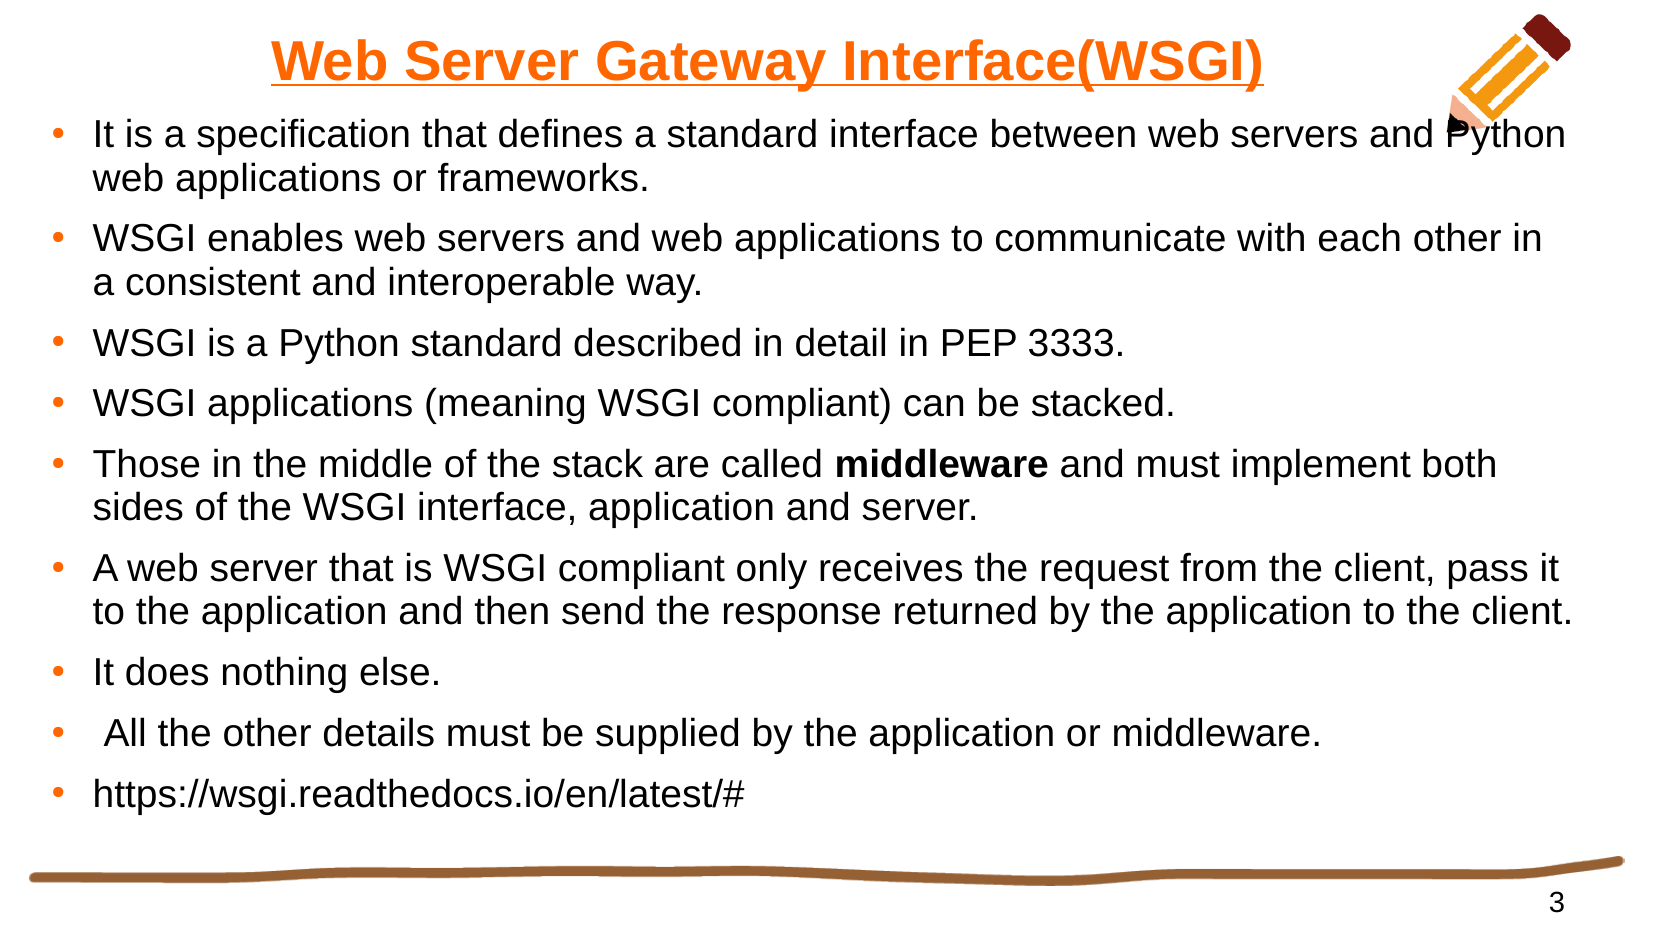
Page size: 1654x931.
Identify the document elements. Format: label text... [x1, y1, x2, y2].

picture [29, 856, 1625, 886]
list It is a specification that defines a standard interface between web servers and Python web applications or frameworks. WSGI enables web servers and web applications to communicate with each other in a consistent and interoperable way. WSGI is a Python standard described in detail in PEP 3333. WSGI applications (meaning WSGI compliant) can be stacked. Those in the middle of the stack are called middleware and must implement both sides of the WSGI interface, application and server. A web server that is WSGI compliant only receives the request from the client, pass it to the application and then send the response returned by the application to the client. It does nothing else. All the other details must be supplied by the application or middleware. https://wsgi.readthedocs.io/en/latest/# [37, 112, 1576, 857]
title Web Server Gateway Interface(WSGI) [88, 9, 1447, 112]
picture [1447, 14, 1571, 112]
